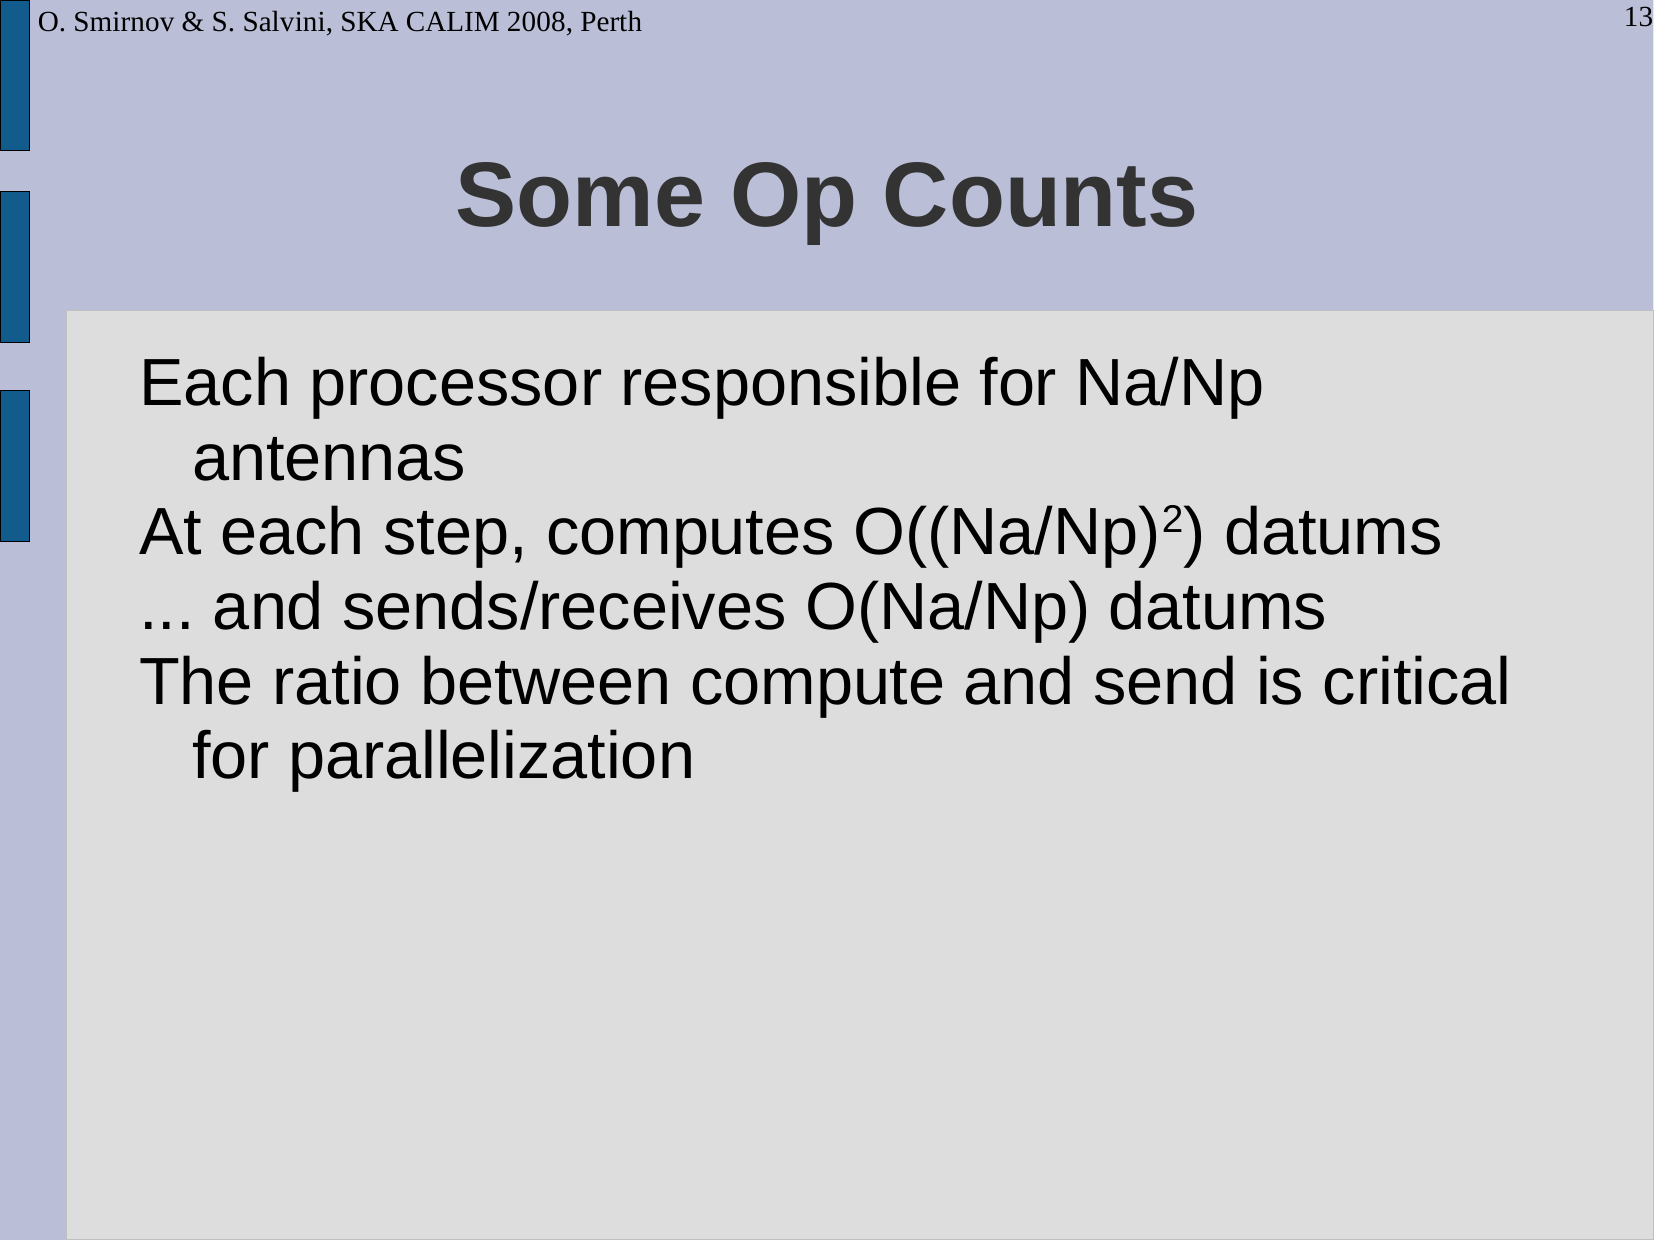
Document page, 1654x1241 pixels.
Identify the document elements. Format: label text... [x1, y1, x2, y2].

list Each processor responsible for Na/Np antennas At each step, computes O((Na/Np)2) datums ... and sends/receives O(Na/Np) datums The ratio between compute and send is critical for parallelization [121, 344, 1534, 1127]
title Some Op Counts [121, 91, 1534, 299]
